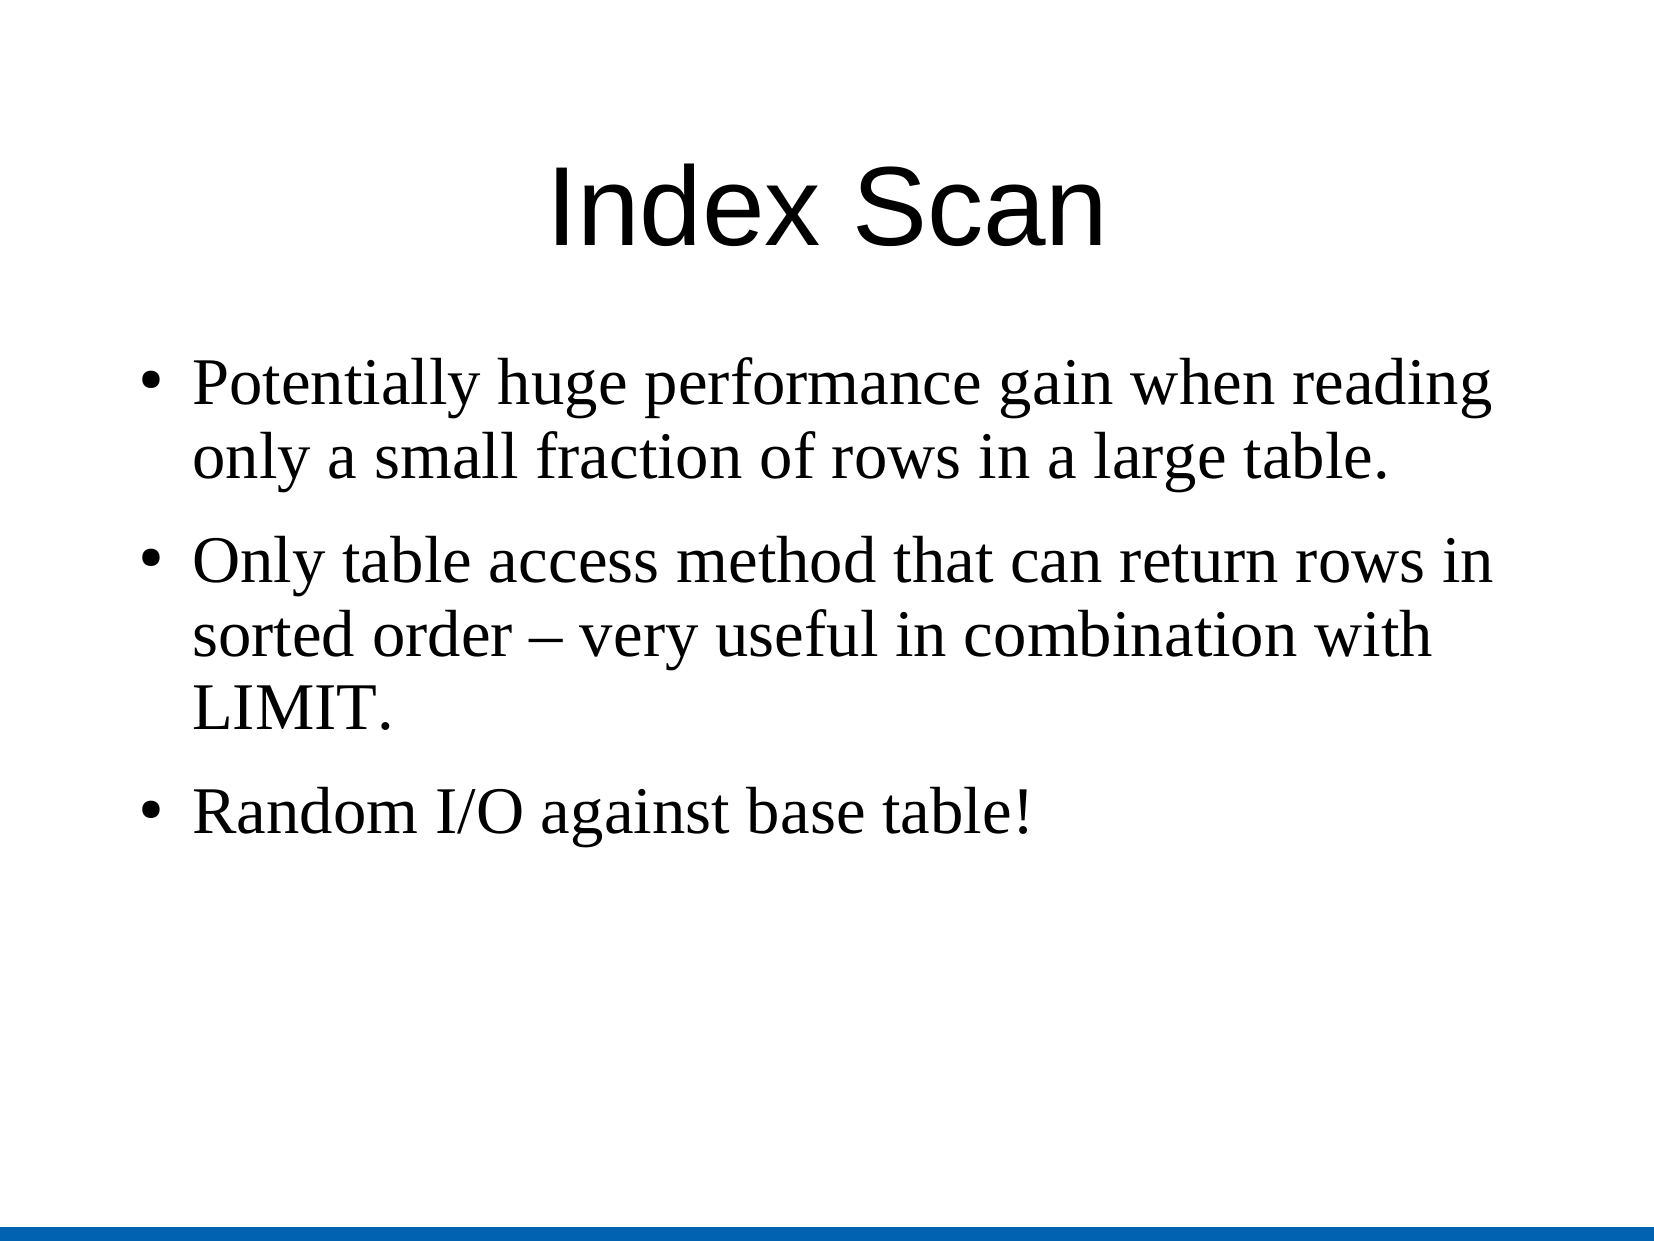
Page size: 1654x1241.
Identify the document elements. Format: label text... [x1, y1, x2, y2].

title Index Scan [121, 102, 1533, 311]
list Potentially huge performance gain when reading only a small fraction of rows in a large table. Only table access method that can return rows in sorted order – very useful in combination with LIMIT. Random I/O against base table! [121, 344, 1533, 1127]
